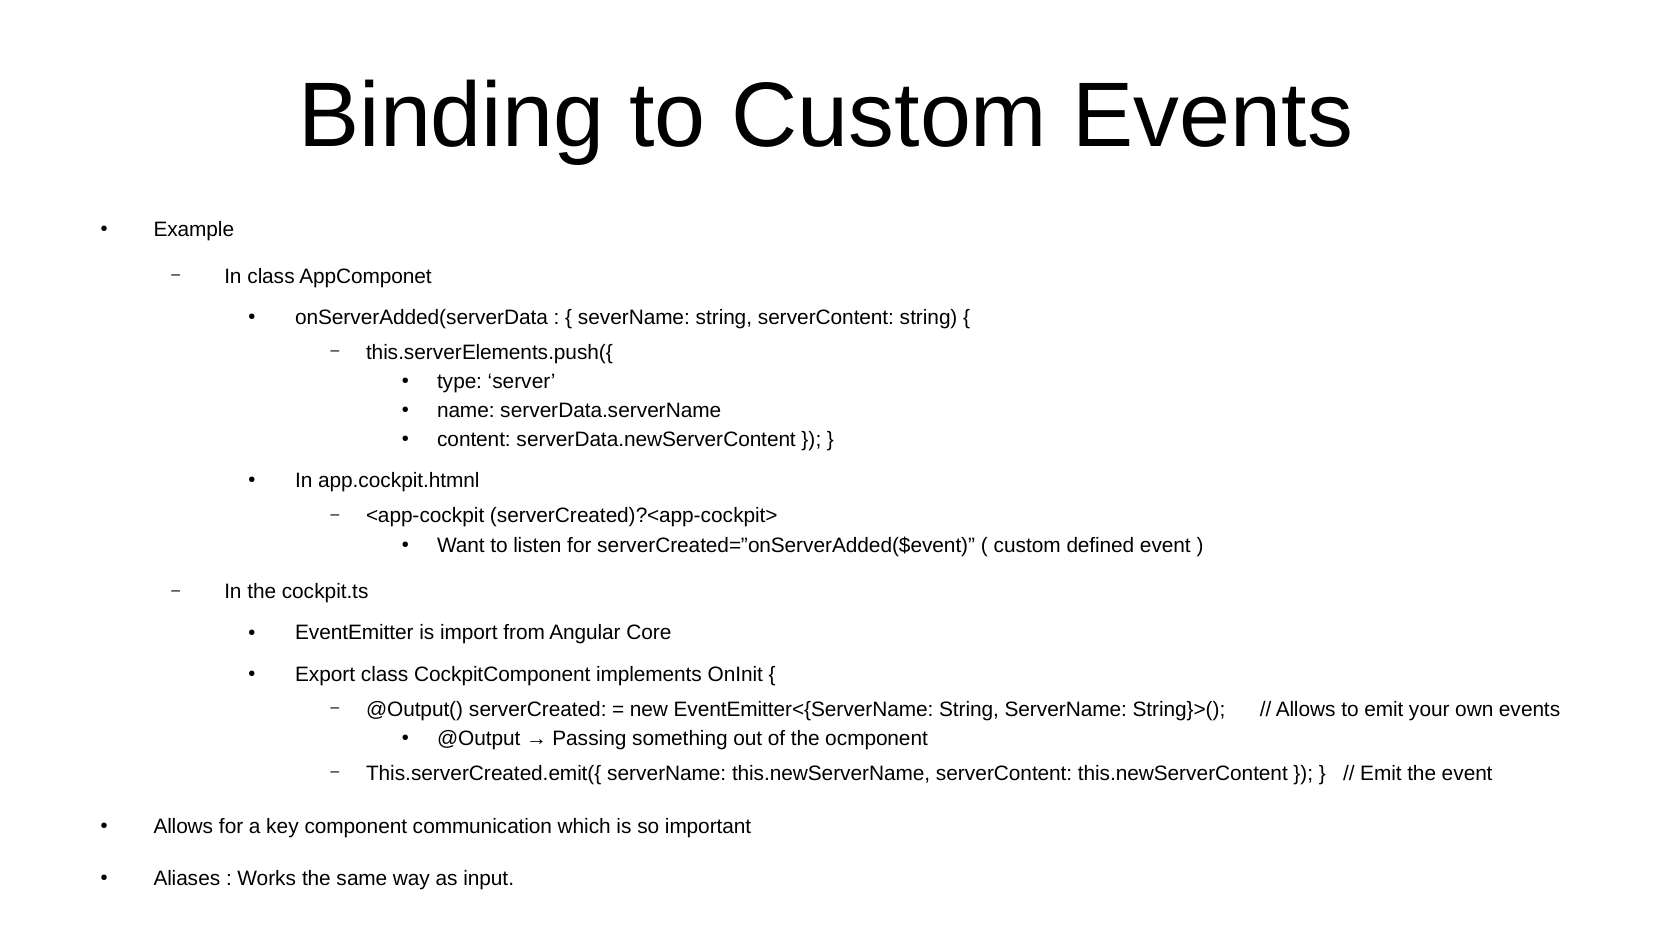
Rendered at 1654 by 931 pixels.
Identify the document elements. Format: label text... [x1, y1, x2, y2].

list Example In class AppComponet onServerAdded(serverData : { severName: string, serverContent: string) { this.serverElements.push({ type: ‘server’ name: serverData.serverName content: serverData.newServerContent }); } In app.cockpit.htmnl <app-cockpit (serverCreated)?<app-cockpit> Want to listen for serverCreated=”onServerAdded($event)” ( custom defined event ) In the cockpit.ts EventEmitter is import from Angular Core Export class CockpitComponent implements OnInit { @Output() serverCreated: = new EventEmitter<{ServerName: String, ServerName: String}>(); // Allows to emit your own events @Output → Passing something out of the ocmponent This.serverCreated.emit({ serverName: this.newServerName, serverContent: this.newServerContent }); } // Emit the event Allows for a key component communication which is so important Aliases : Works the same way as input. [82, 217, 1576, 916]
title Binding to Custom Events [82, 37, 1571, 193]
